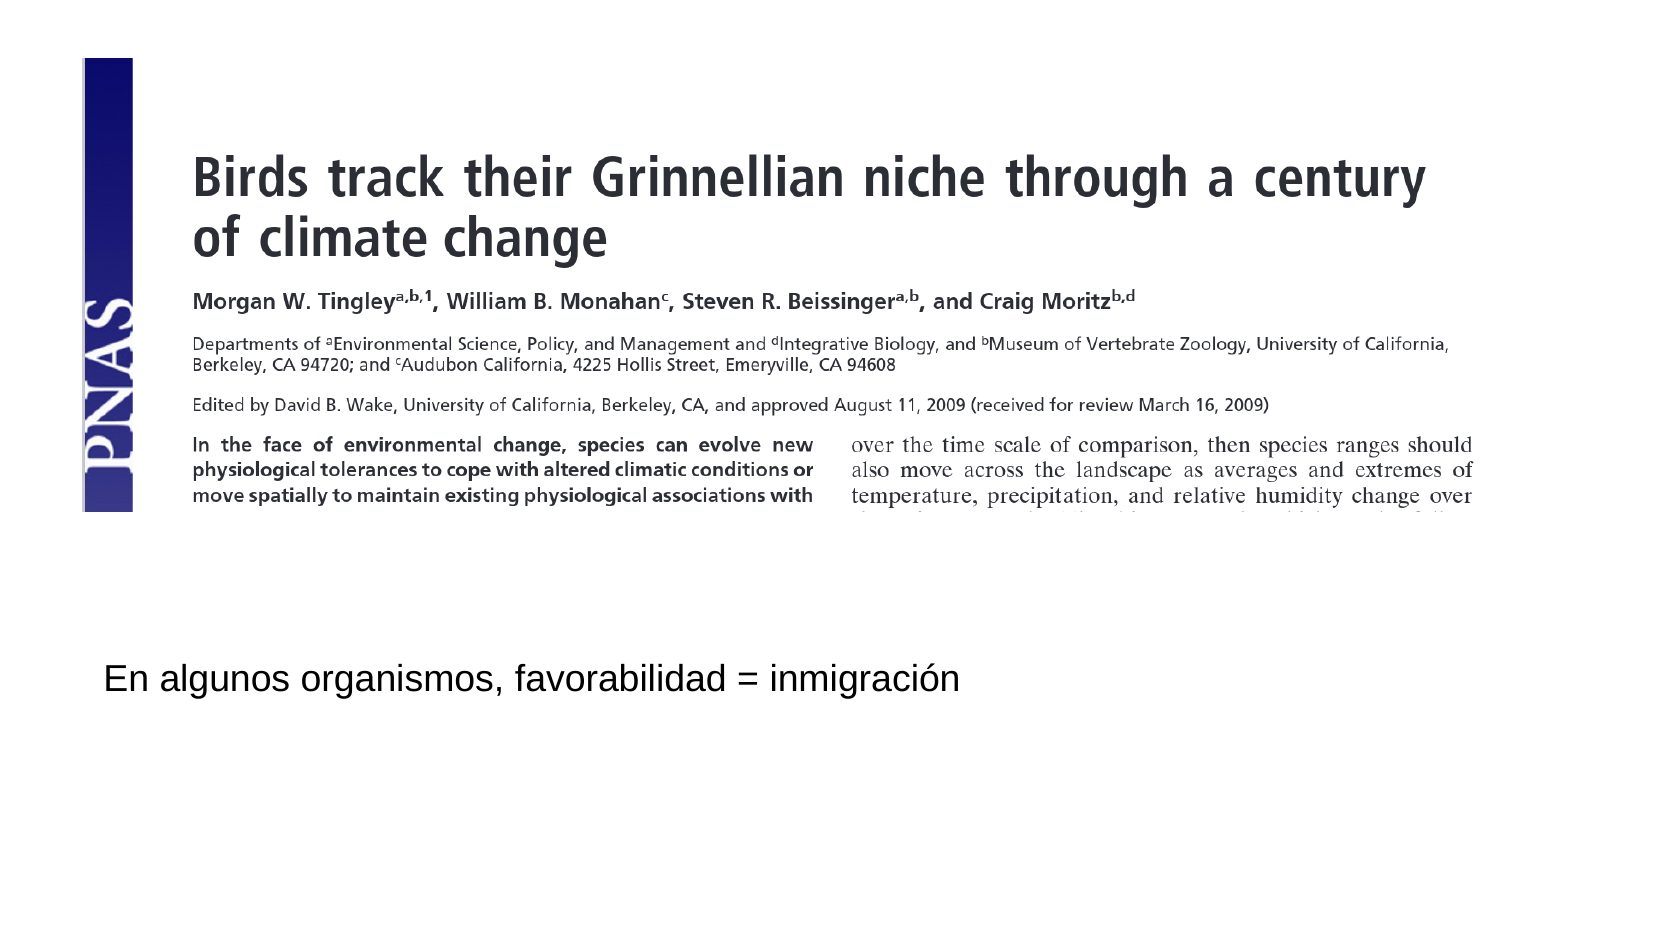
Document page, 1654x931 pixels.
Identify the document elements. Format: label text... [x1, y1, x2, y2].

text_box En algunos organismos, favorabilidad = inmigración [88, 649, 1595, 707]
picture [82, 58, 1571, 512]
